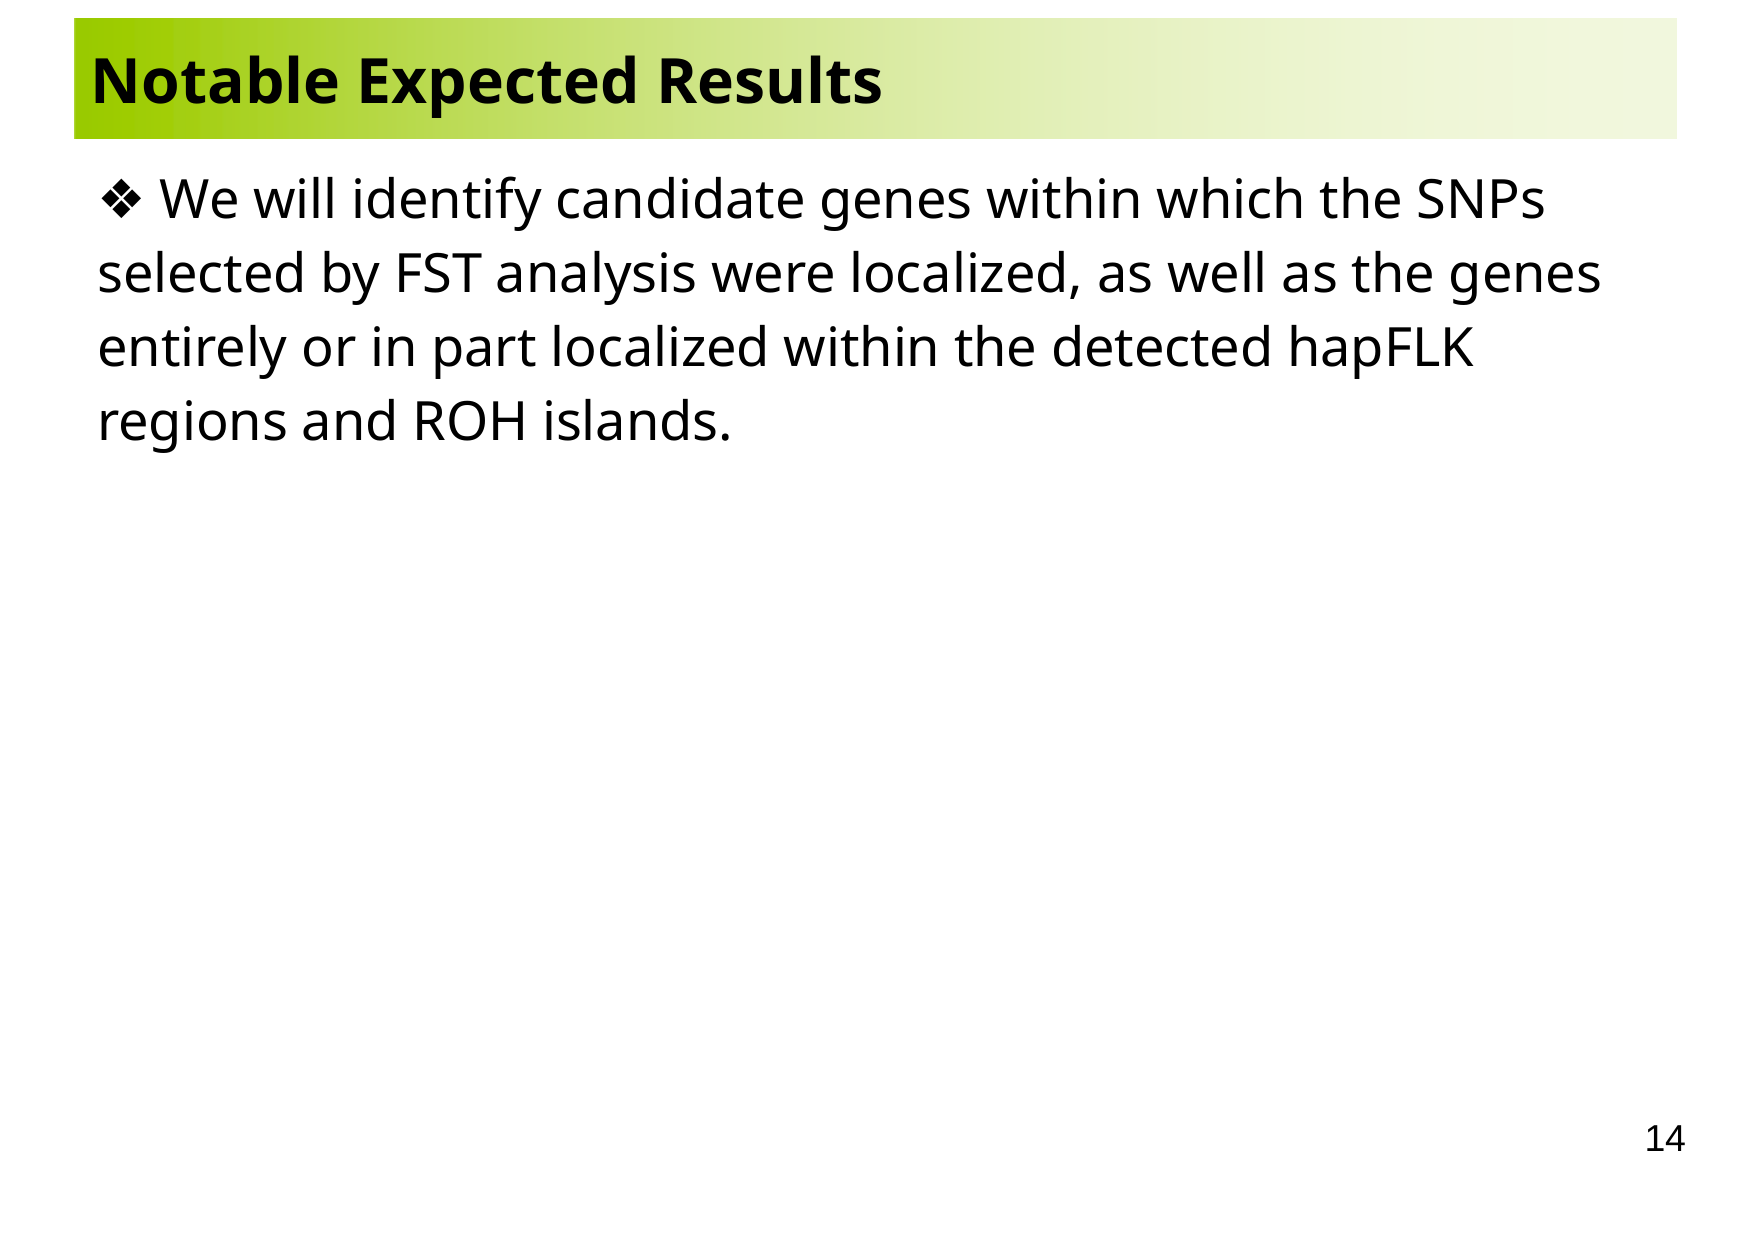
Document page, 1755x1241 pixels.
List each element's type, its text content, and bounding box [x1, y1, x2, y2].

title Notable Expected Results [88, 38, 1654, 130]
text_box 14 [1629, 1110, 1713, 1168]
text_box ❖ We will identify candidate genes within which the SNPs selected by FST analysis were localized, as well as the genes entirely or in part localized within the detected hapFLK regions and ROH islands. [82, 153, 1666, 547]
picture [74, 18, 1677, 139]
